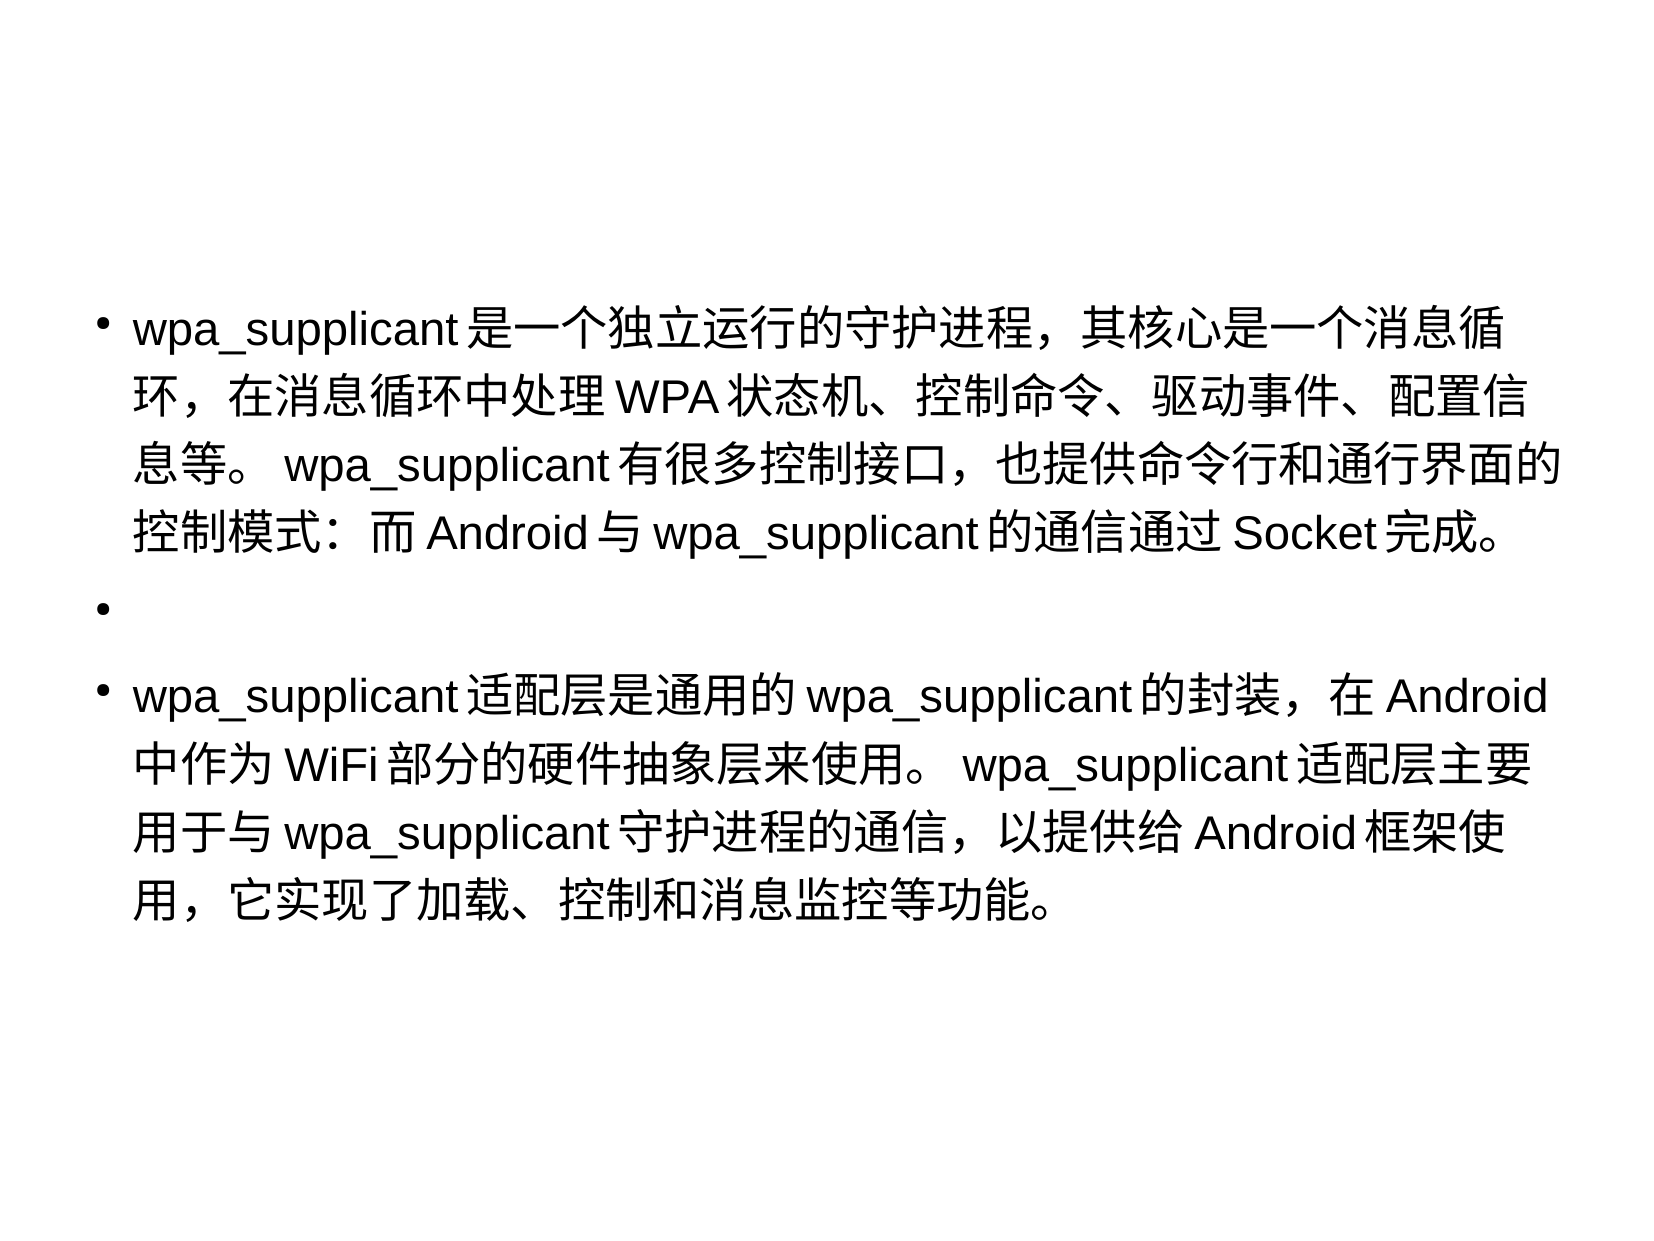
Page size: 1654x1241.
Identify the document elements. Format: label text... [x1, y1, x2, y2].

list wpa_supplicant是一个独立运行的守护进程，其核心是一个消息循环，在消息循环中处理WPA状态机、控制命令、驱动事件、配置信息等。wpa_supplicant有很多控制接口，也提供命令行和通行界面的控制模式：而Android与wpa_supplicant的通信通过Socket完成。 wpa_supplicant适配层是通用的wpa_supplicant的封装，在Android中作为WiFi部分的硬件抽象层来使用。wpa_supplicant适配层主要用于与wpa_supplicant守护进程的通信，以提供给Android框架使用，它实现了加载、控制和消息监控等功能。 [82, 290, 1571, 1010]
